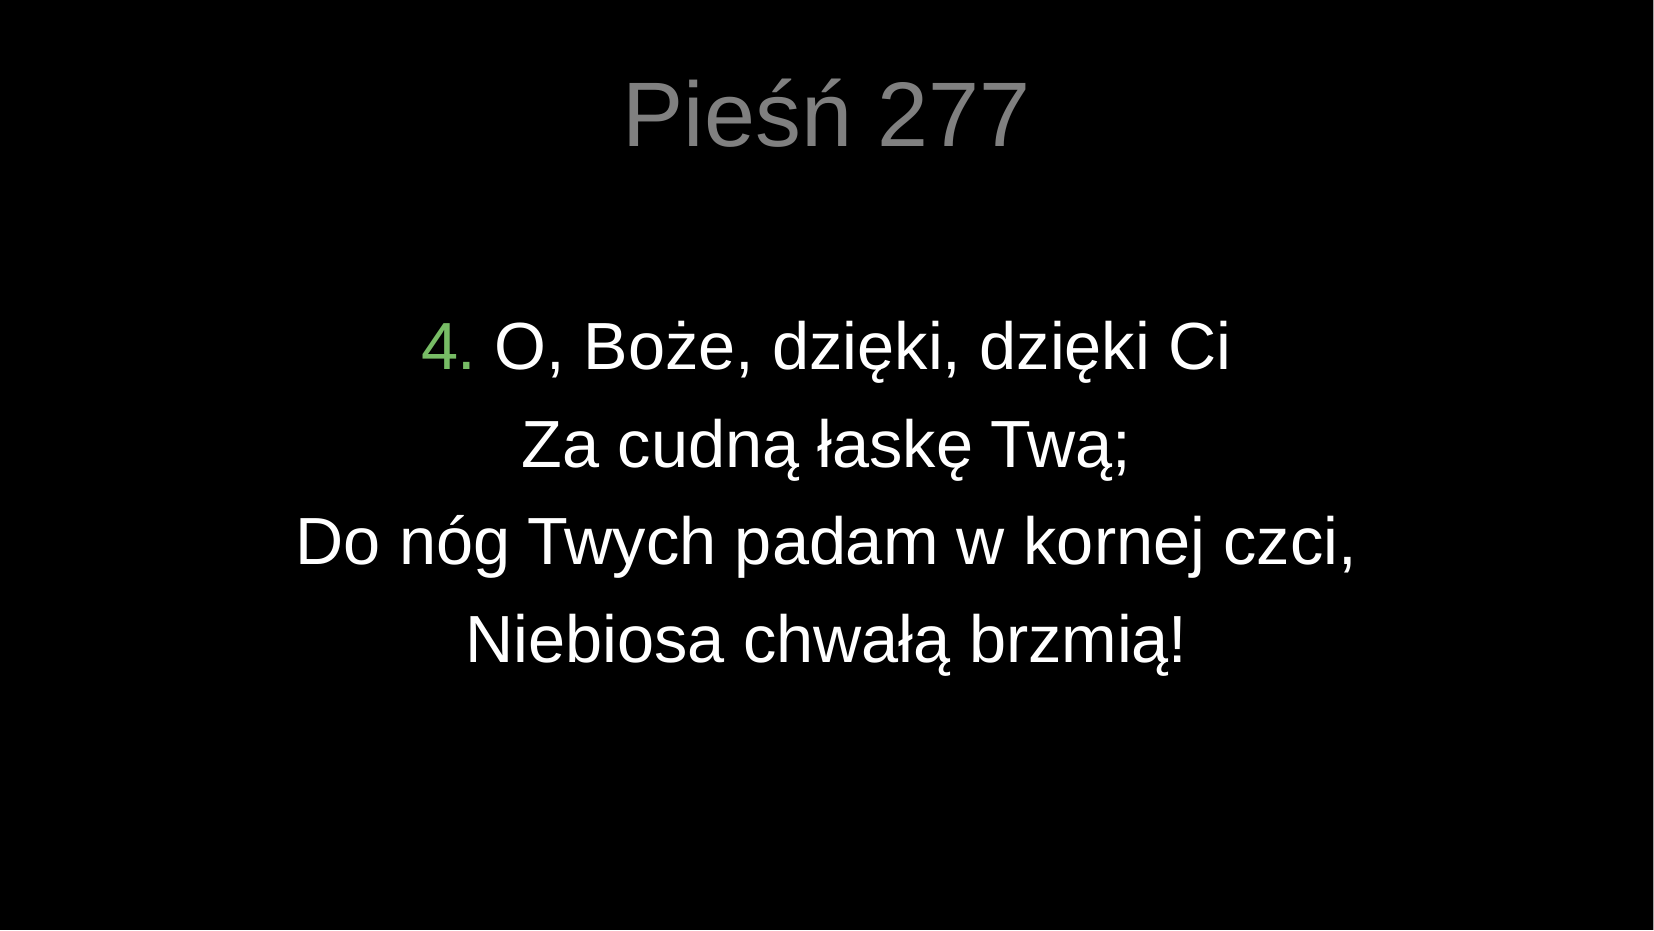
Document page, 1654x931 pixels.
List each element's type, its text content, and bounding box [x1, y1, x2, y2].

title Pieśń 277 [82, 37, 1571, 193]
subtitle 4. O, Boże, dzięki, dzięki Ci Za cudną łaskę Twą; Do nóg Twych padam w kornej czci, Niebiosa chwałą brzmią! [82, 217, 1571, 757]
